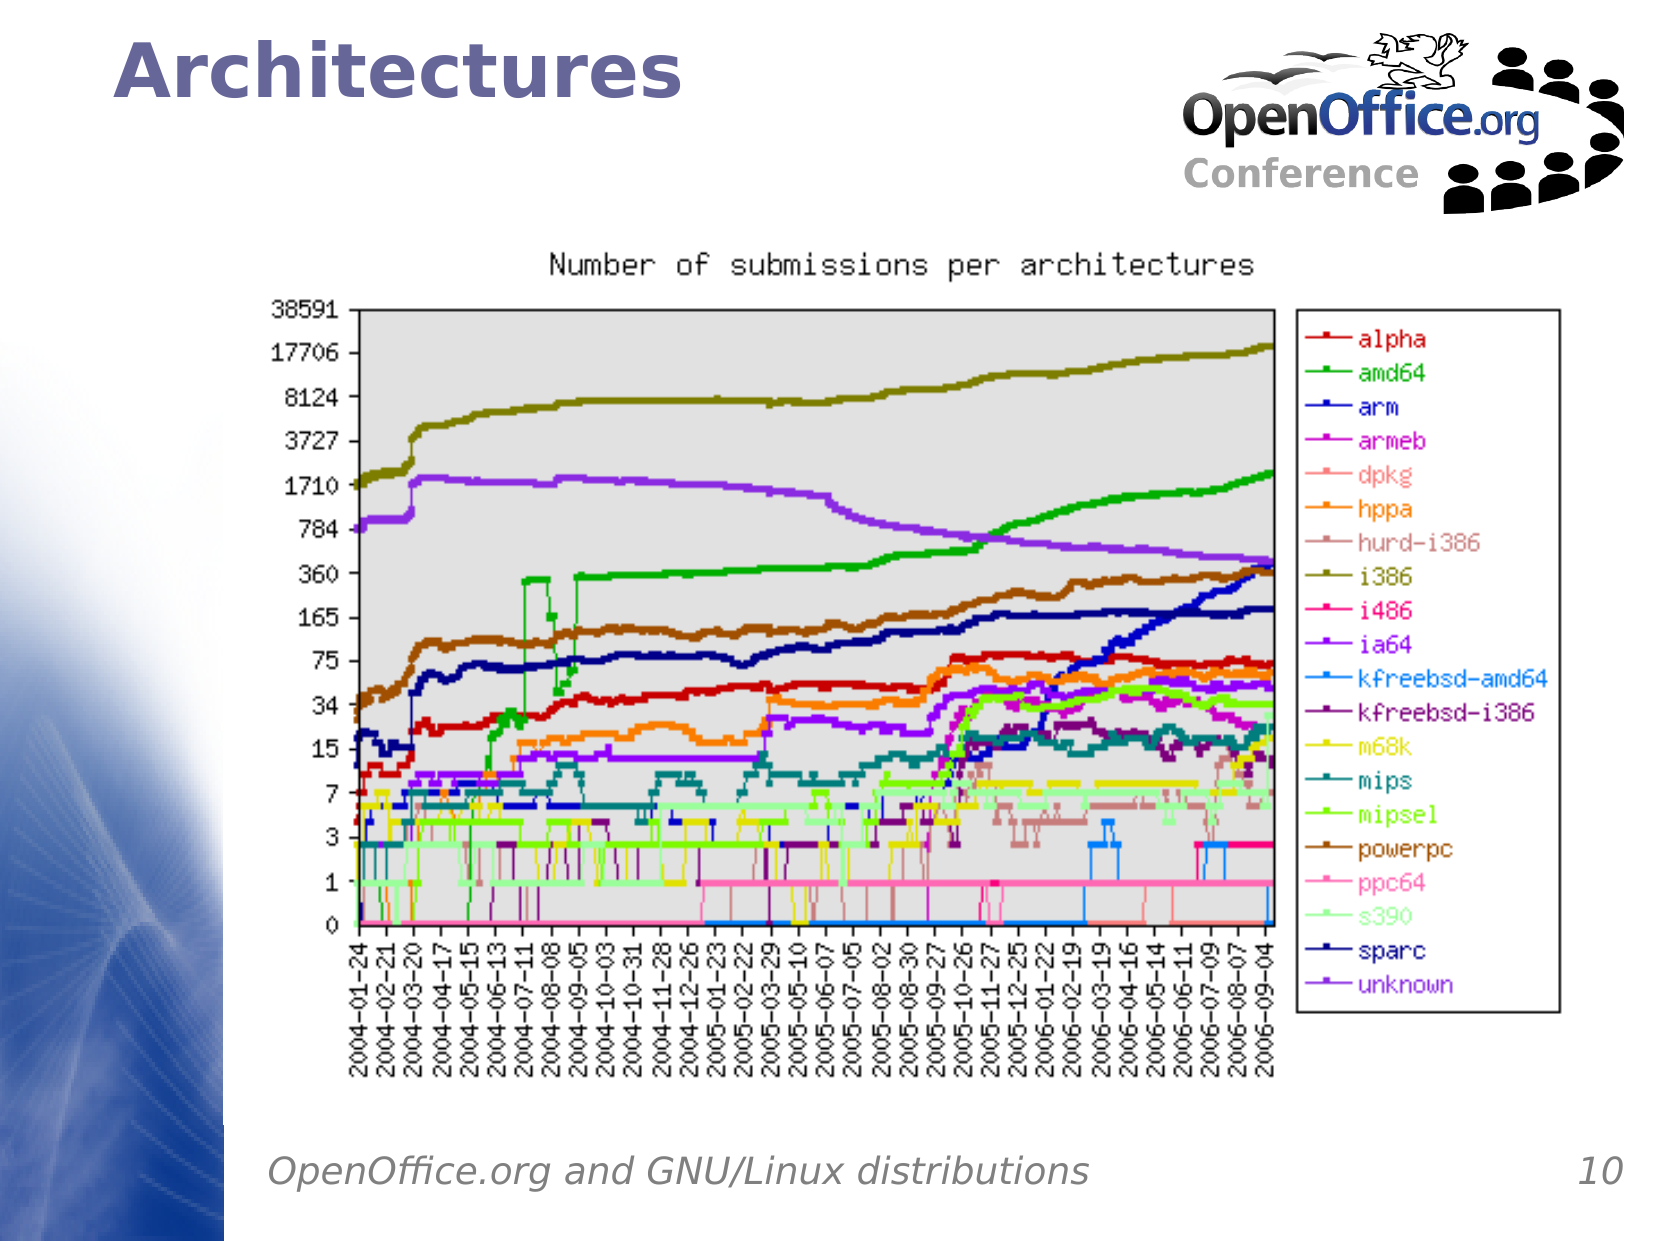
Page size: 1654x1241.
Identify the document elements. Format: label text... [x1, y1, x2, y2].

picture [1183, 33, 1624, 214]
picture [0, 0, 1585, 1241]
title Architectures [24, 15, 987, 129]
